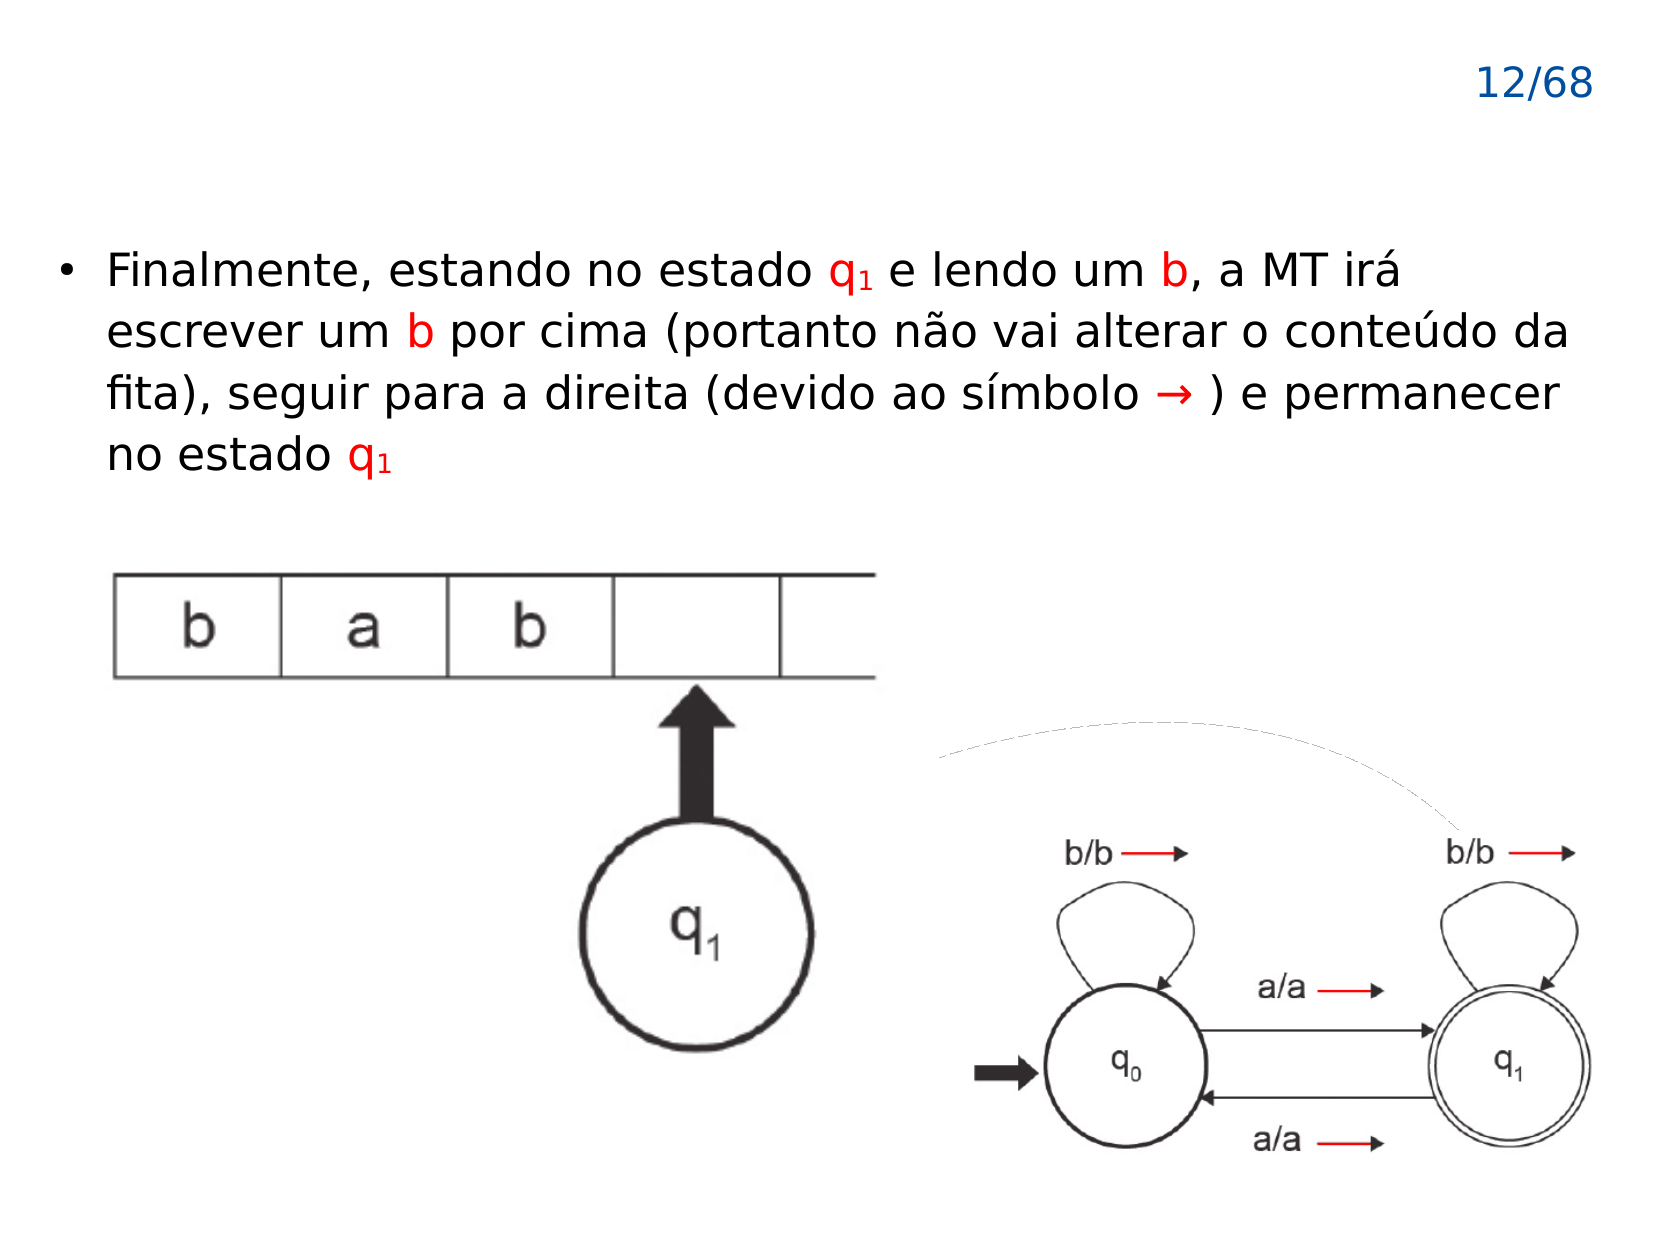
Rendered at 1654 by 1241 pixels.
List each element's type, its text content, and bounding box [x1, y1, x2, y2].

picture [972, 829, 1595, 1158]
list Finalmente, estando no estado q1 e lendo um b, a MT irá escrever um b por cima (portanto não vai alterar o conteúdo da fita), seguir para a direita (devido ao símbolo → ) e permanecer no estado q1 [59, 236, 1595, 1211]
picture [103, 563, 888, 1058]
